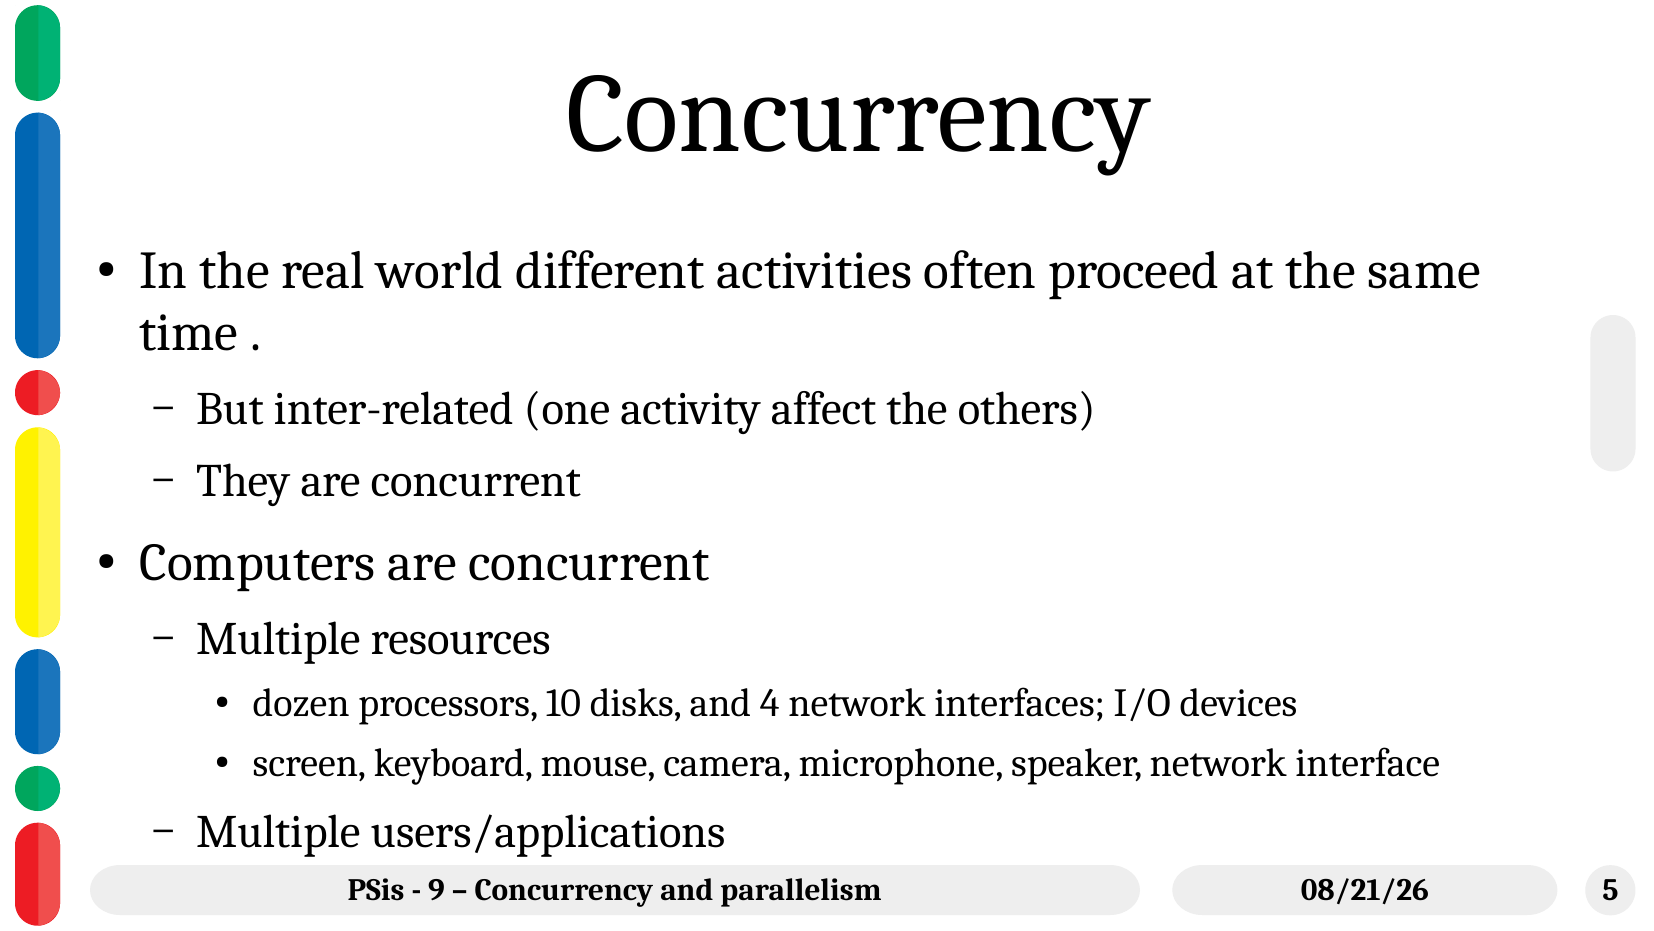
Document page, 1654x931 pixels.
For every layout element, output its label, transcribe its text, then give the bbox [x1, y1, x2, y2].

title Concurrency [82, 37, 1636, 193]
list In the real world different activities often proceed at the same time . But inter-related (one activity affect the others) They are concurrent Computers are concurrent Multiple resources dozen processors, 10 disks, and 4 network interfaces; I/O devices screen, keyboard, mouse, camera, microphone, speaker, network interface Multiple users/applications [82, 240, 1571, 866]
